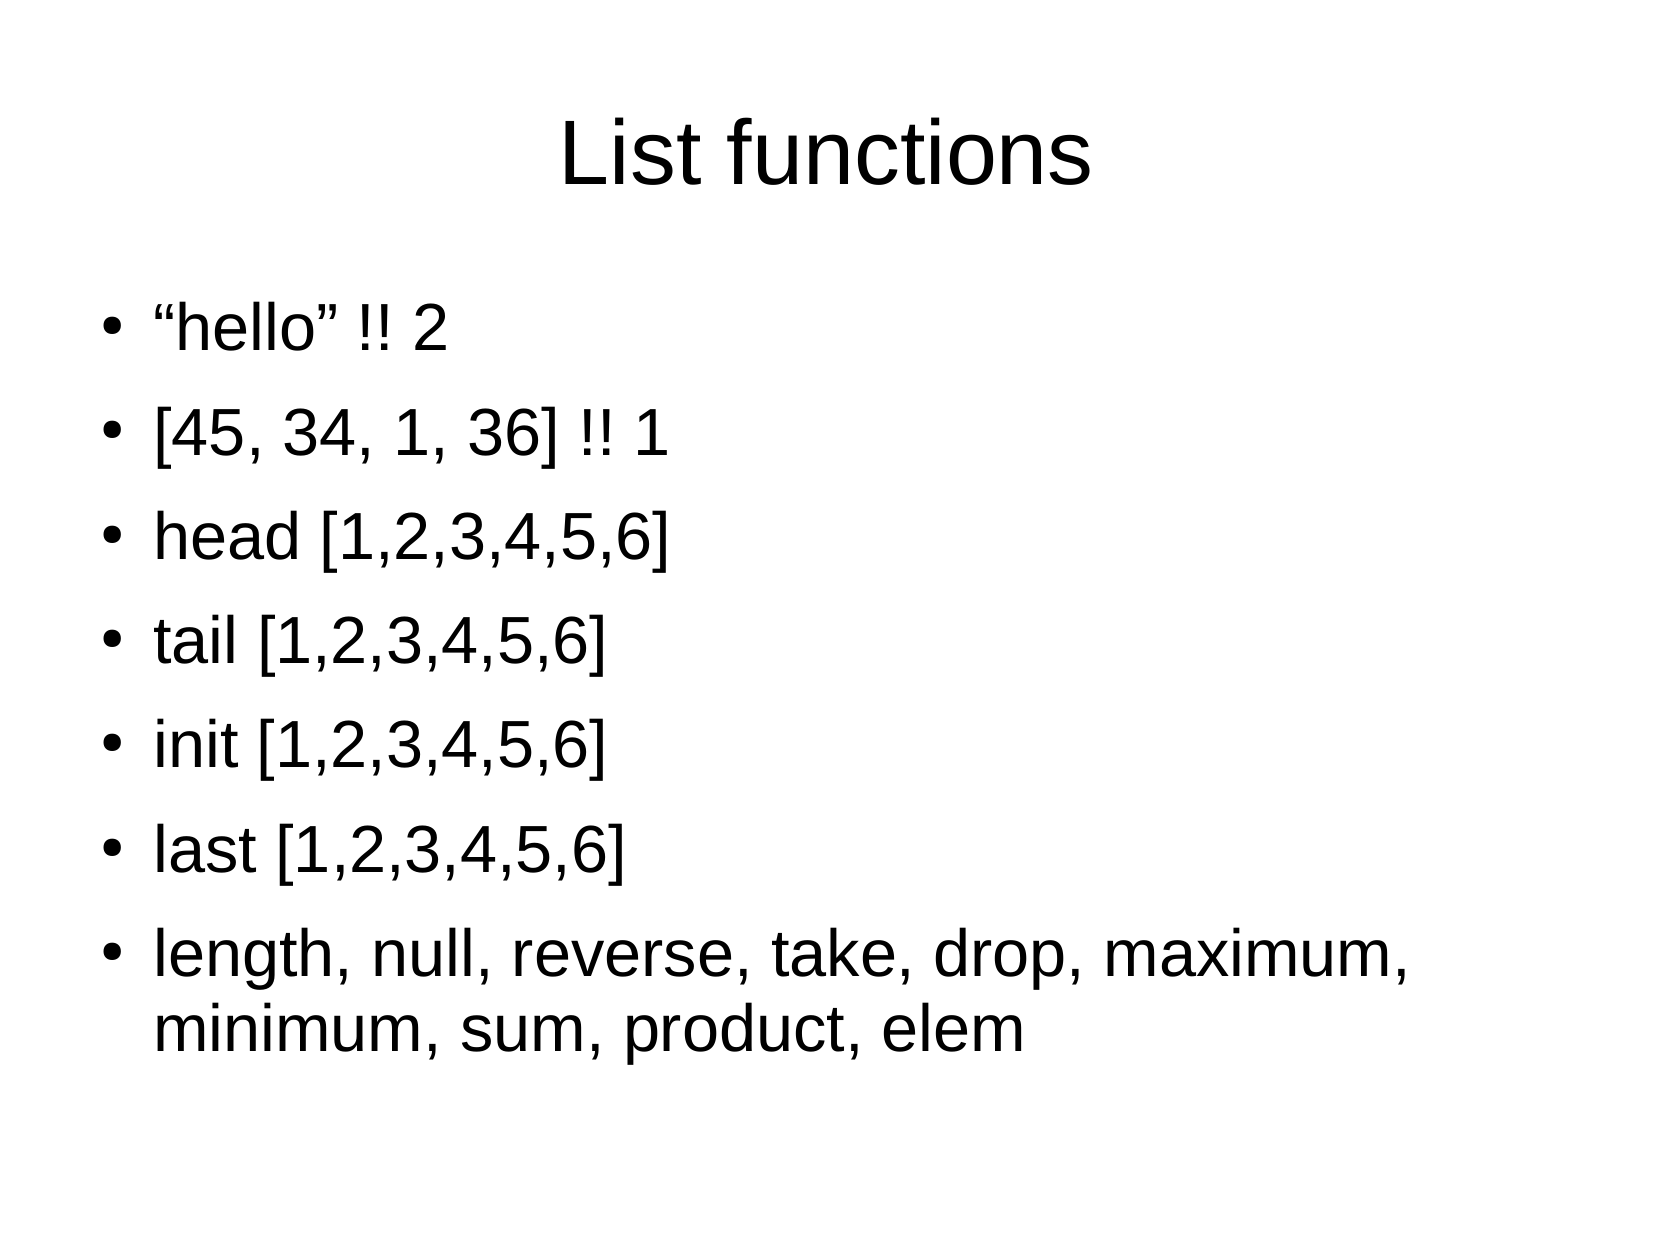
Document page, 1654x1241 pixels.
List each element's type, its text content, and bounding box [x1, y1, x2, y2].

list “hello” !! 2 [45, 34, 1, 36] !! 1 head [1,2,3,4,5,6] tail [1,2,3,4,5,6] init [1,2,3,4,5,6] last [1,2,3,4,5,6] length, null, reverse, take, drop, maximum, minimum, sum, product, elem [82, 290, 1571, 1094]
title List functions [82, 56, 1571, 250]
